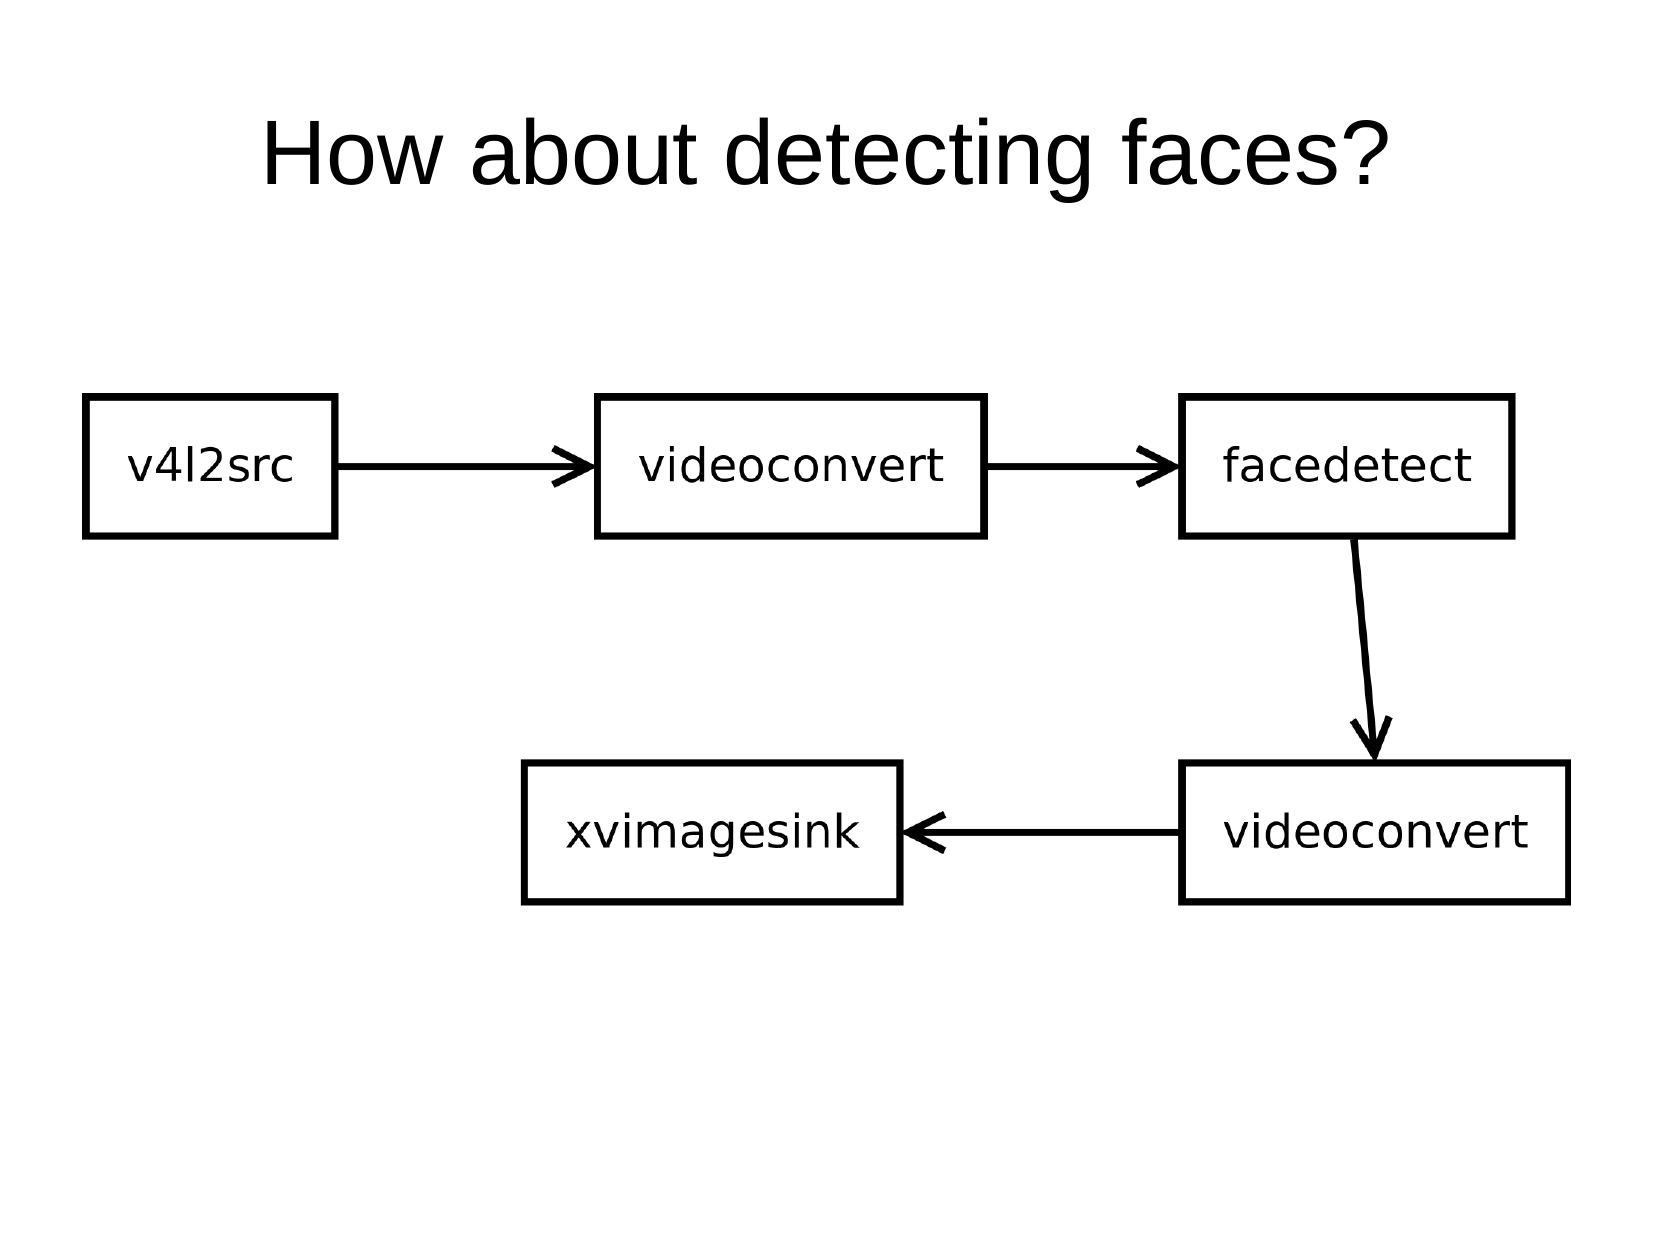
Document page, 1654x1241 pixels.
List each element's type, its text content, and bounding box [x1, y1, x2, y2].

picture [82, 393, 1571, 906]
title How about detecting faces? [82, 49, 1571, 257]
